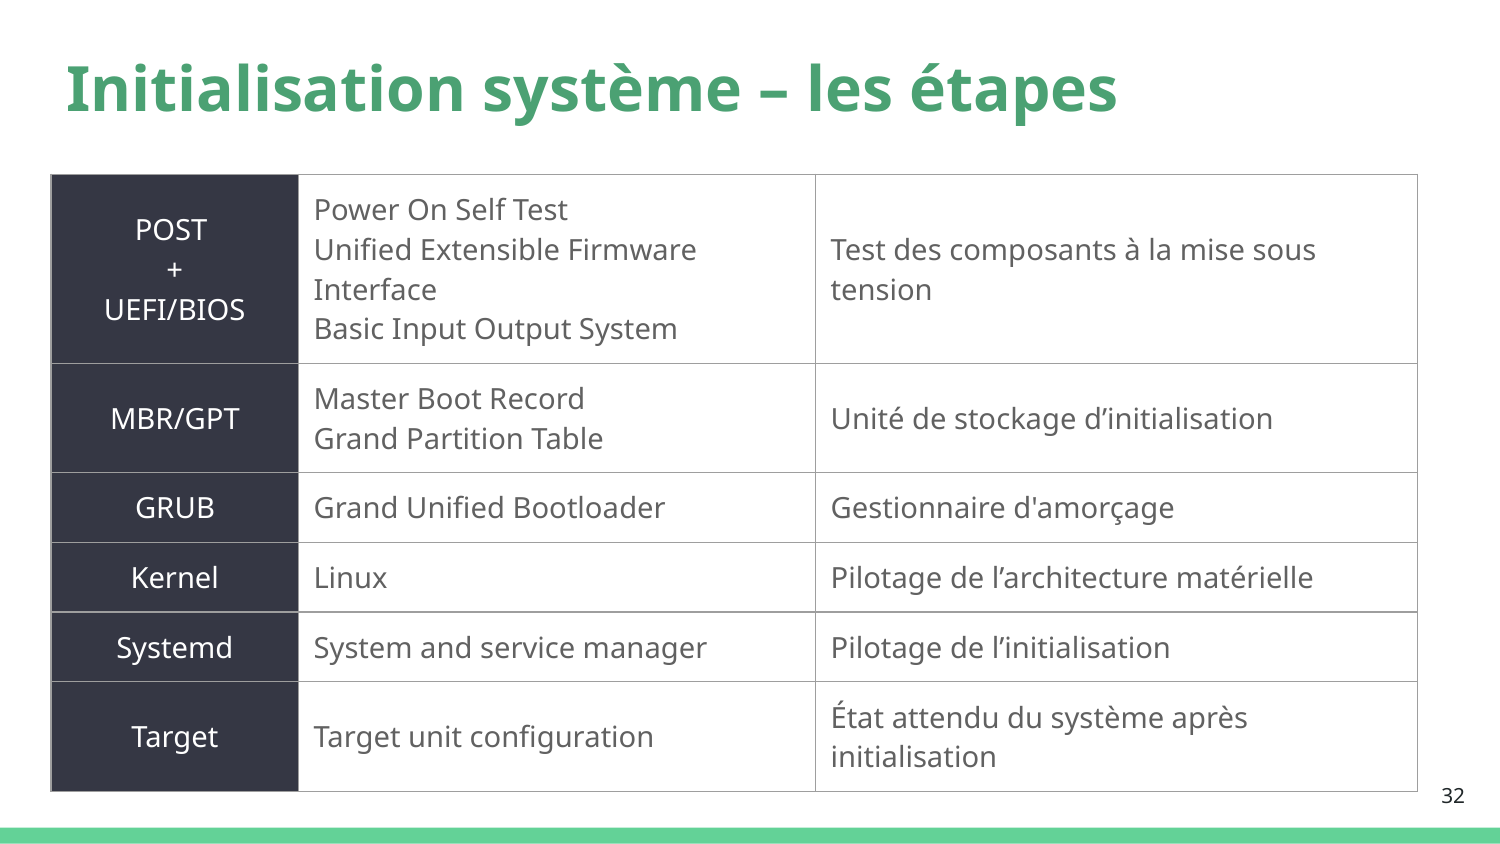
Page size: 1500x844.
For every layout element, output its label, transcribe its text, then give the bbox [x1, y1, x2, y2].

table_cell Target unit configuration [299, 682, 815, 791]
table_header Power On Self Test Unified Extensible Firmware Interface Basic Input Output System [299, 175, 815, 363]
table_cell Linux [299, 543, 815, 611]
table_cell MBR/GPT [52, 364, 298, 472]
table_cell Gestionnaire d'amorçage [816, 473, 1417, 542]
table_cell Grand Unified Bootloader [299, 473, 815, 542]
table_cell Kernel [52, 543, 298, 611]
table_cell Master Boot Record Grand Partition Table [299, 364, 815, 472]
table_cell Pilotage de l’initialisation [816, 613, 1417, 681]
table_cell GRUB [52, 473, 298, 542]
table_cell Unité de stockage d’initialisation [816, 364, 1417, 472]
table_header Test des composants à la mise sous tension [816, 175, 1417, 363]
title Initialisation système – les étapes [51, 23, 1449, 117]
table_cell État attendu du système après initialisation [816, 682, 1417, 791]
table_cell System and service manager [299, 613, 815, 681]
table_cell Pilotage de l’architecture matérielle [816, 543, 1417, 611]
table_cell Systemd [52, 613, 298, 681]
table_cell Target [52, 682, 298, 791]
table_header POST + UEFI/BIOS [52, 175, 298, 363]
slide_number <numéro> [1389, 764, 1480, 830]
